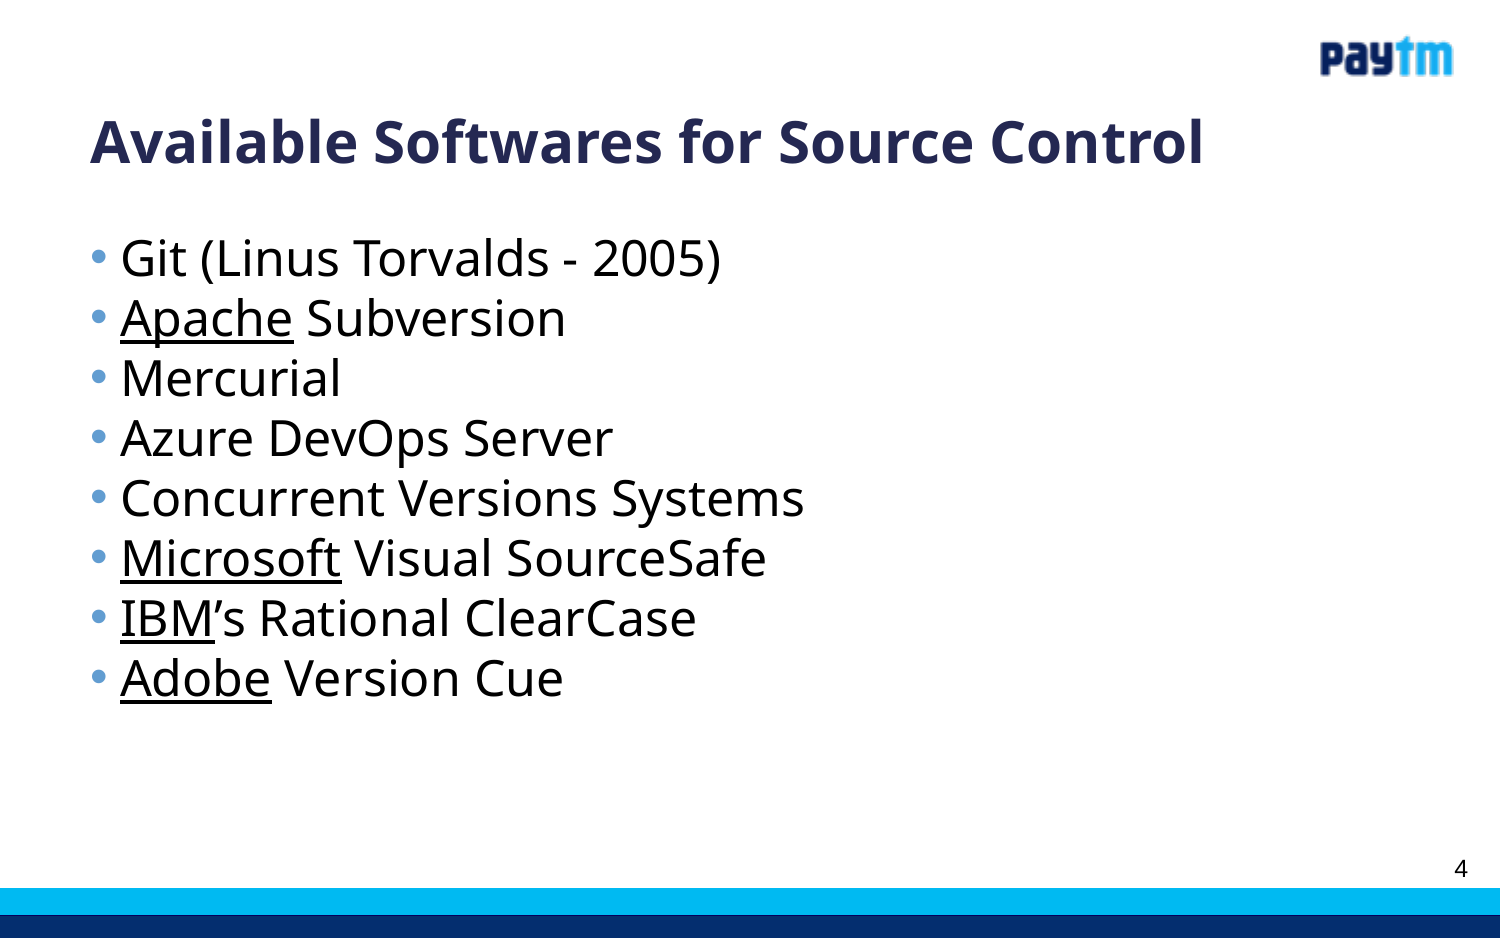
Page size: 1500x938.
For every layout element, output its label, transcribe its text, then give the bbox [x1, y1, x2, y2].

picture [0, 916, 1500, 938]
slide_number 1 [1383, 845, 1484, 891]
list Git (Linus Torvalds - 2005) Apache Subversion Mercurial Azure DevOps Server Concurrent Versions Systems Microsoft Visual SourceSafe IBM’s Rational ClearCase Adobe Version Cue [75, 218, 1425, 886]
title Available Softwares for Source Control [75, 72, 1425, 209]
picture [1319, 33, 1456, 79]
